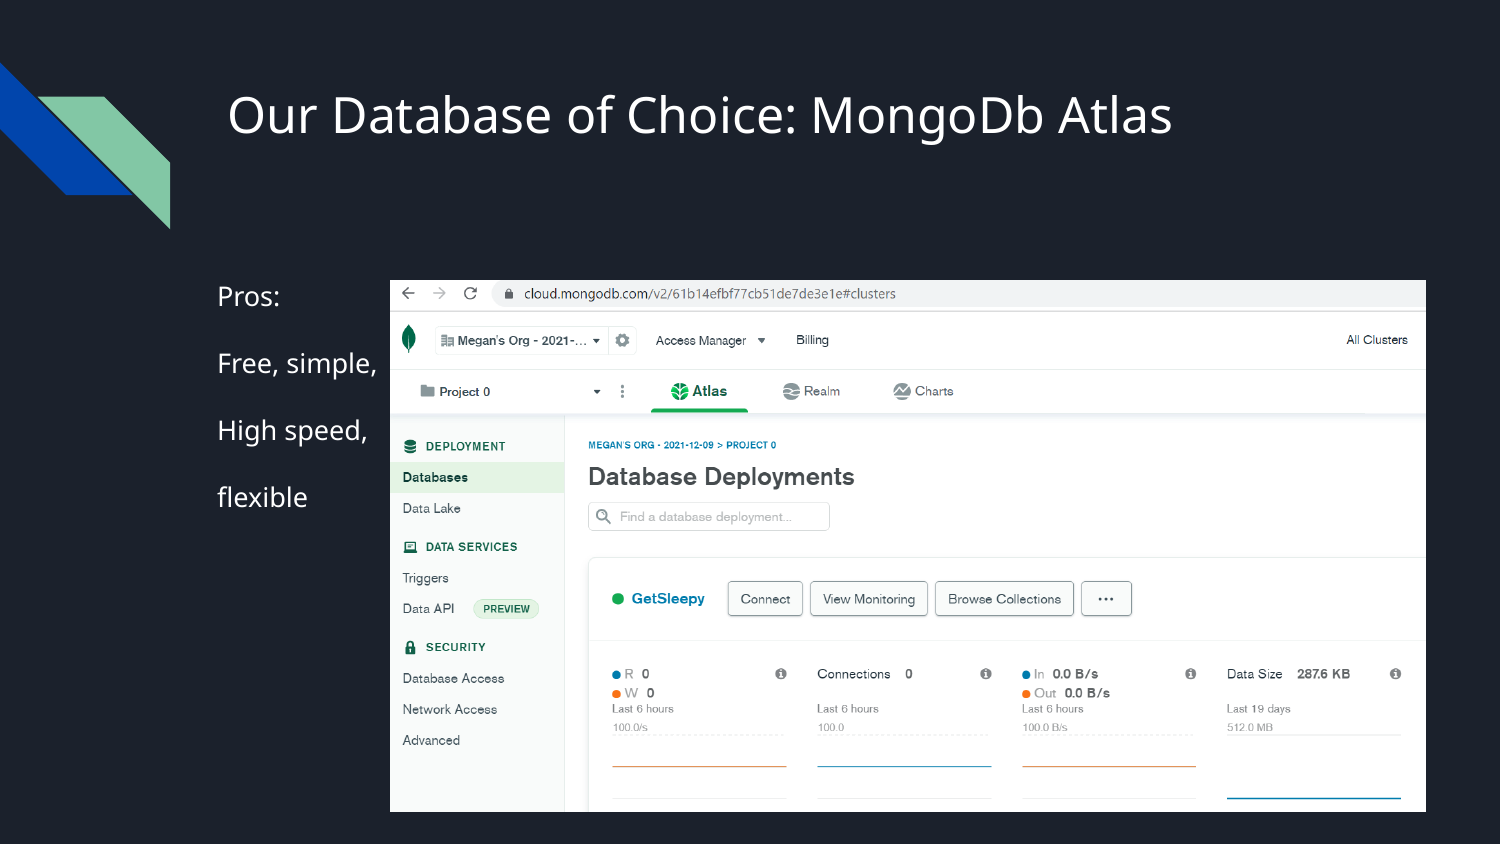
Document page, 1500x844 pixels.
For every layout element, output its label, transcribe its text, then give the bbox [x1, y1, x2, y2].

picture [390, 280, 1426, 812]
title Our Database of Choice: MongoDb Atlas [212, 64, 1368, 215]
list Pros: Free, simple, High speed, flexible [202, 257, 1357, 735]
